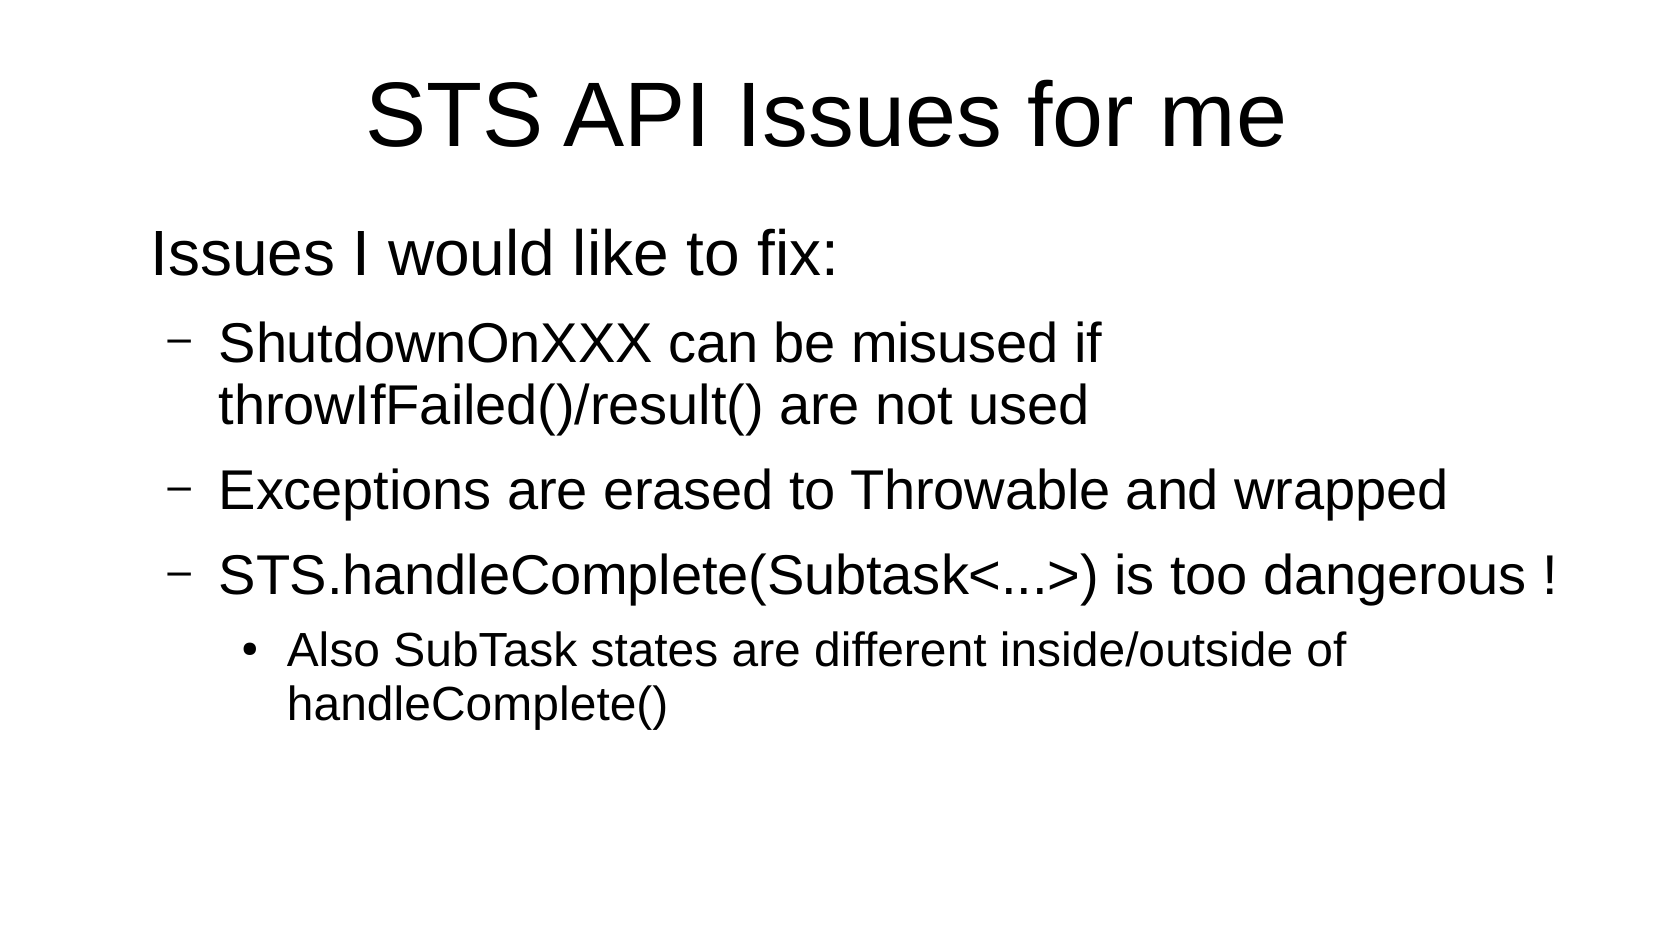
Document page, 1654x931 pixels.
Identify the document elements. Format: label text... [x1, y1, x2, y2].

list Issues I would like to fix: ShutdownOnXXX can be misused if throwIfFailed()/result() are not used Exceptions are erased to Throwable and wrapped STS.handleComplete(Subtask<...>) is too dangerous ! Also SubTask states are different inside/outside of handleComplete() [82, 217, 1571, 758]
title STS API Issues for me [82, 37, 1571, 193]
